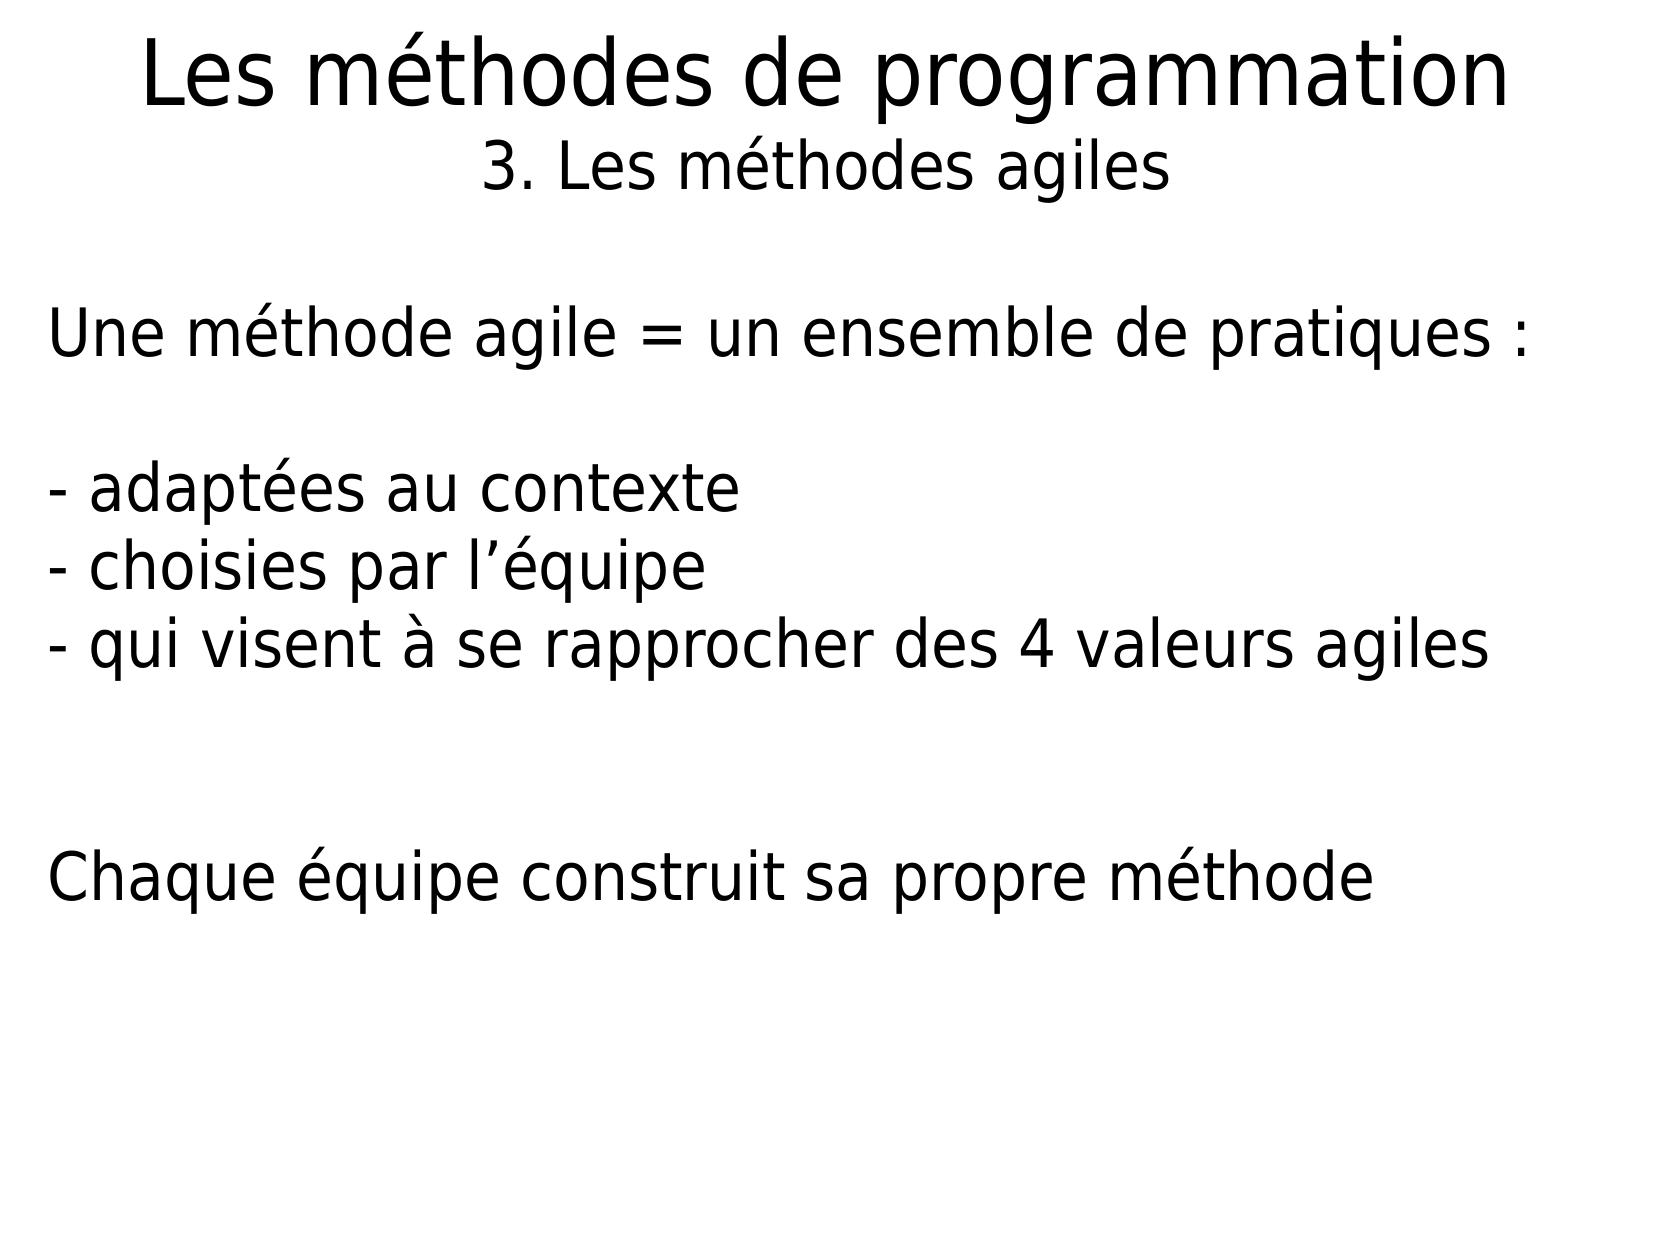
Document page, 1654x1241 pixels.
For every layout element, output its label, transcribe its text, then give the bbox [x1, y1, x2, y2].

title Une méthode agile = un ensemble de pratiques : - adaptées au contexte - choisies par l’équipe - qui visent à se rapprocher des 4 valeurs agiles Chaque équipe construit sa propre méthode [47, 216, 1605, 1177]
title Les méthodes de programmation 3. Les méthodes agiles [41, 12, 1613, 214]
